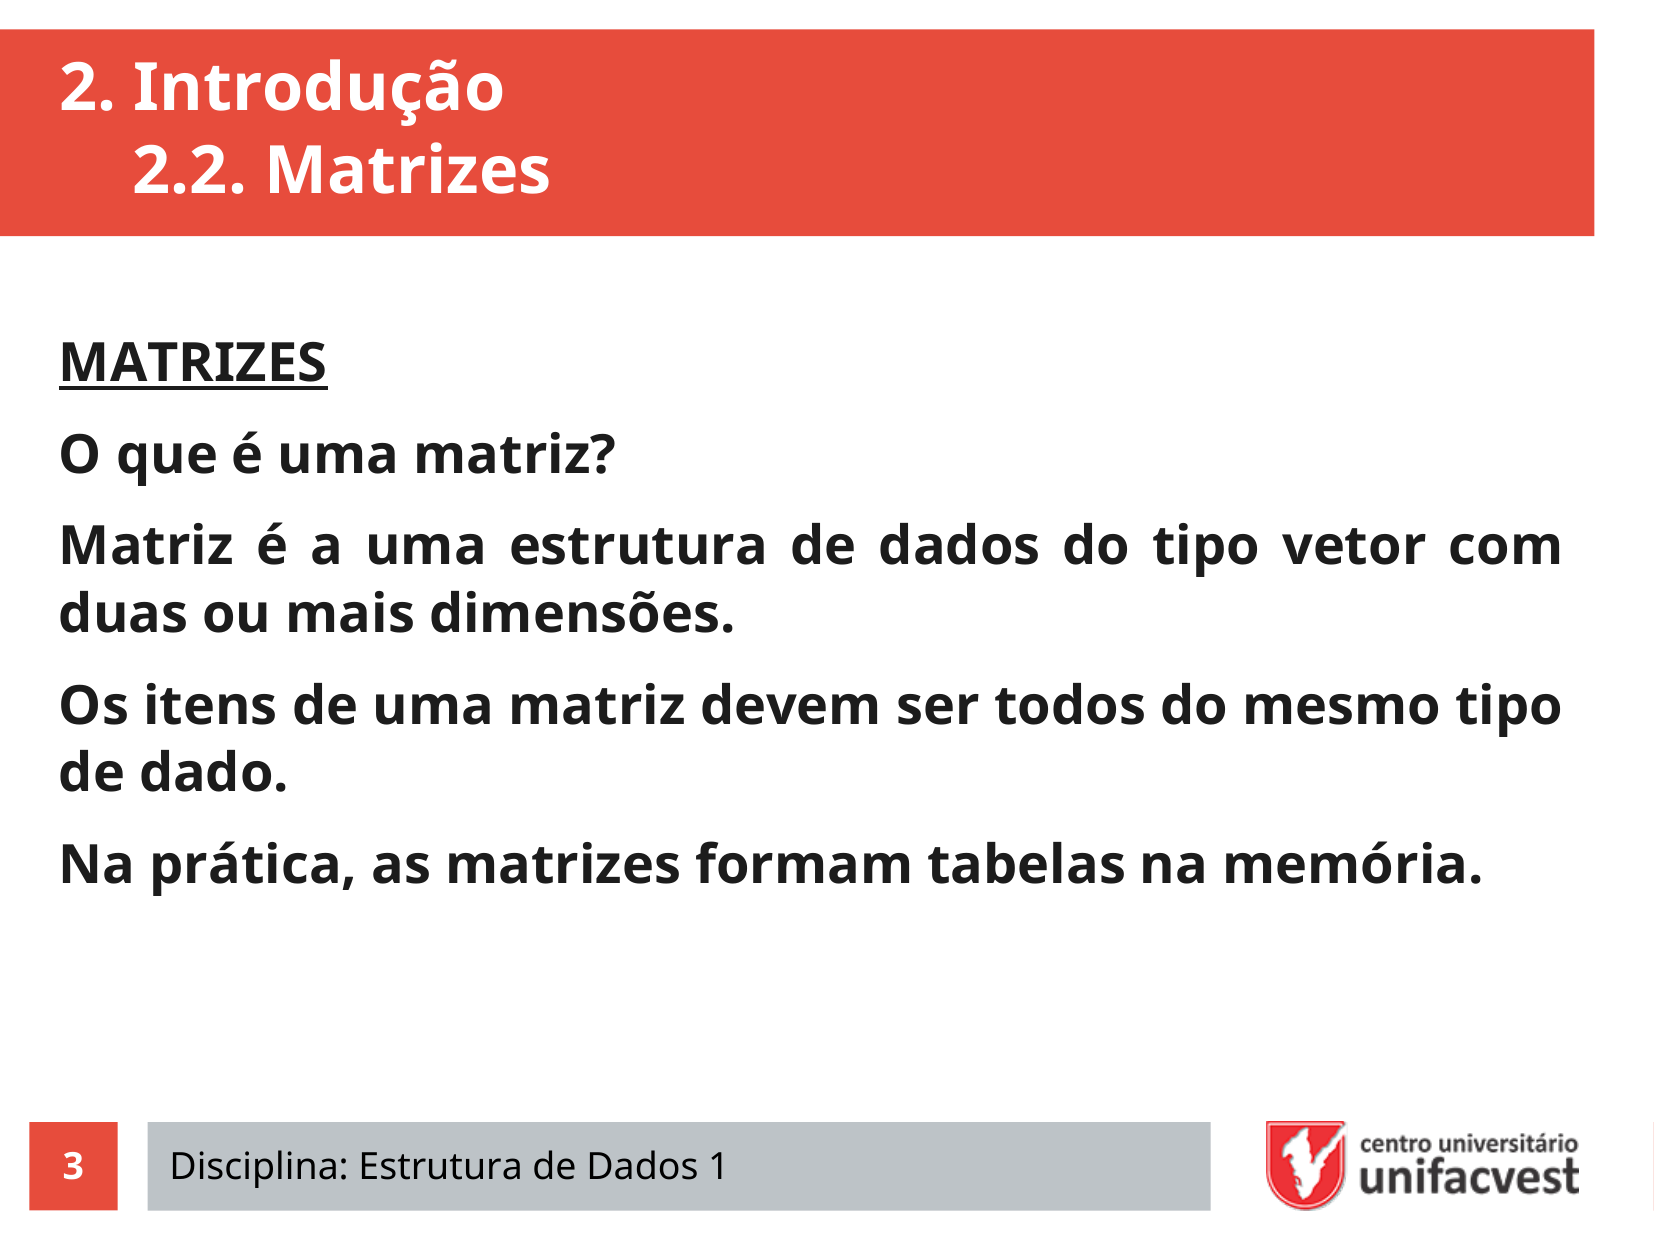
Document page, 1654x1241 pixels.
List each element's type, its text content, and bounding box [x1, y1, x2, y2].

title 2. Introdução 2.2. Matrizes [59, 59, 1595, 207]
text_box [1238, 1120, 1654, 1212]
list MATRIZES O que é uma matriz? Matriz é a uma estrutura de dados do tipo vetor com duas ou mais dimensões. Os itens de uma matriz devem ser todos do mesmo tipo de dado. Na prática, as matrizes formam tabelas na memória. [59, 324, 1566, 1093]
text_box Disciplina: Estrutura de Dados 1 [154, 1132, 1205, 1196]
picture [1266, 1121, 1579, 1211]
